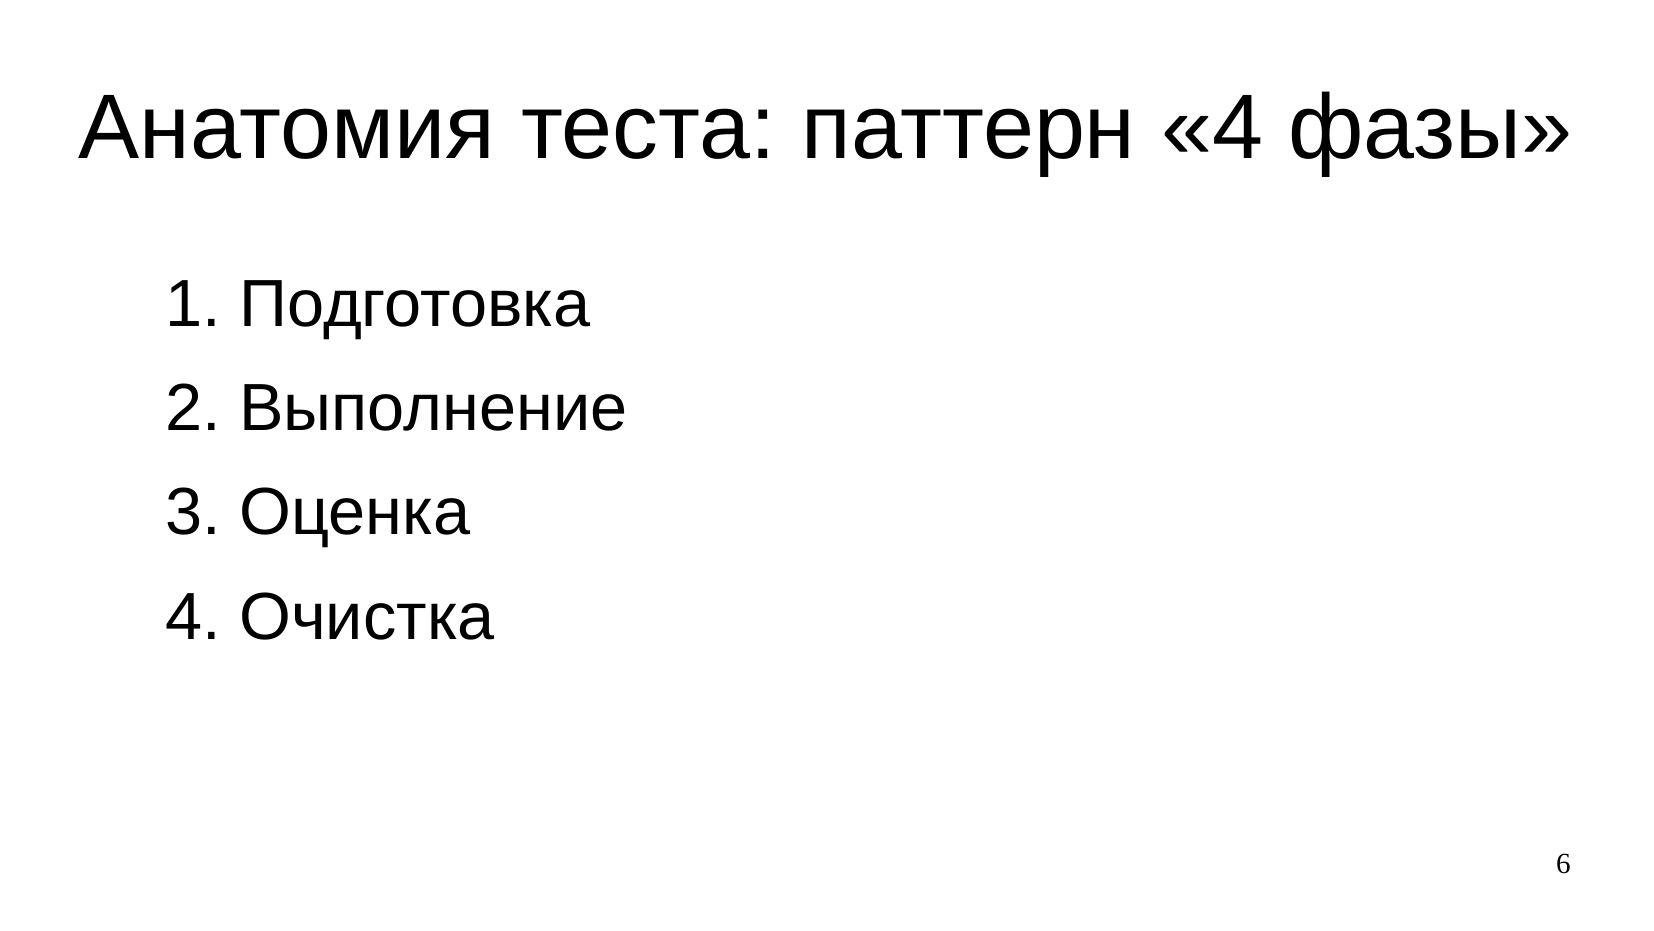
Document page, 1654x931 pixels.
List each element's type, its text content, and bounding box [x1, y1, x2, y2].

title Анатомия теста: паттерн «4 фазы» [59, 59, 1595, 195]
list Подготовка Выполнение Оценка Очистка [147, 265, 1571, 758]
